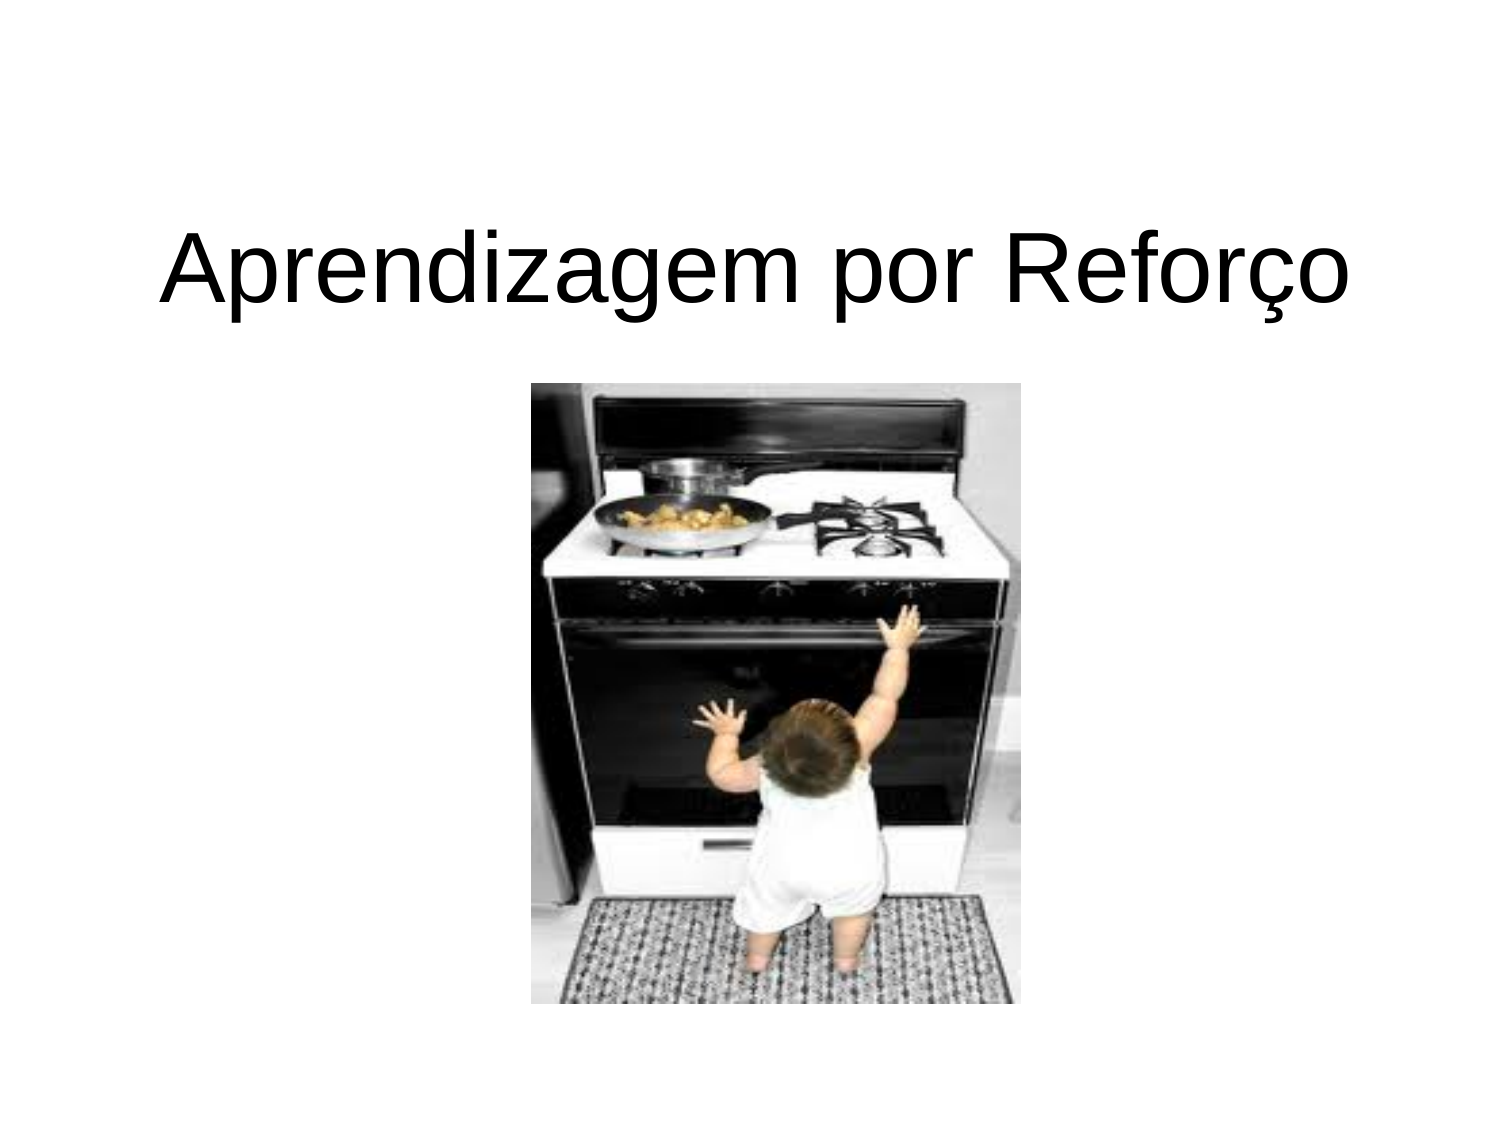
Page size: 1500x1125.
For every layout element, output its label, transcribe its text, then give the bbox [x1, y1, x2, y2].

title Aprendizagem por Reforço [62, 125, 1450, 401]
picture [531, 383, 1021, 1004]
